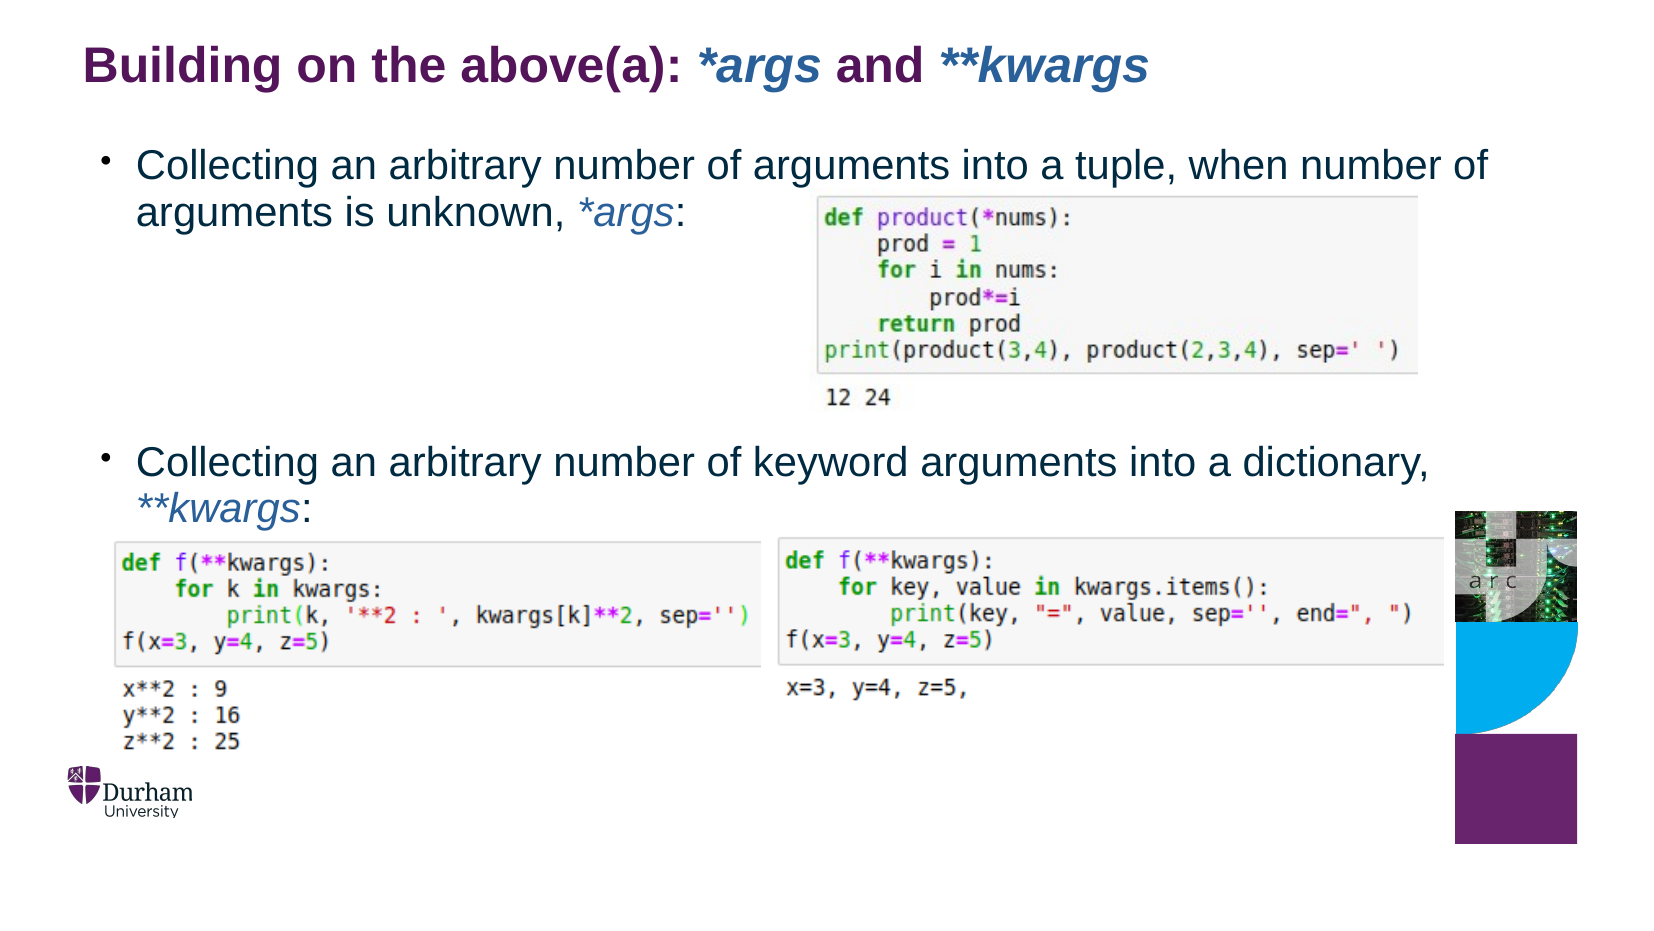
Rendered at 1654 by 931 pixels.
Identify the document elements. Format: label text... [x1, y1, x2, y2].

list Collecting an arbitrary number of arguments into a tuple, when number of arguments is unknown, *args: Collecting an arbitrary number of keyword arguments into a dictionary, **kwargs: [82, 141, 1571, 745]
picture [1571, 637, 1578, 733]
picture [770, 526, 1444, 712]
picture [67, 535, 761, 818]
picture [809, 188, 1418, 412]
picture [1571, 511, 1577, 621]
title Building on the above(a): *args and **kwargs [82, 37, 1571, 93]
